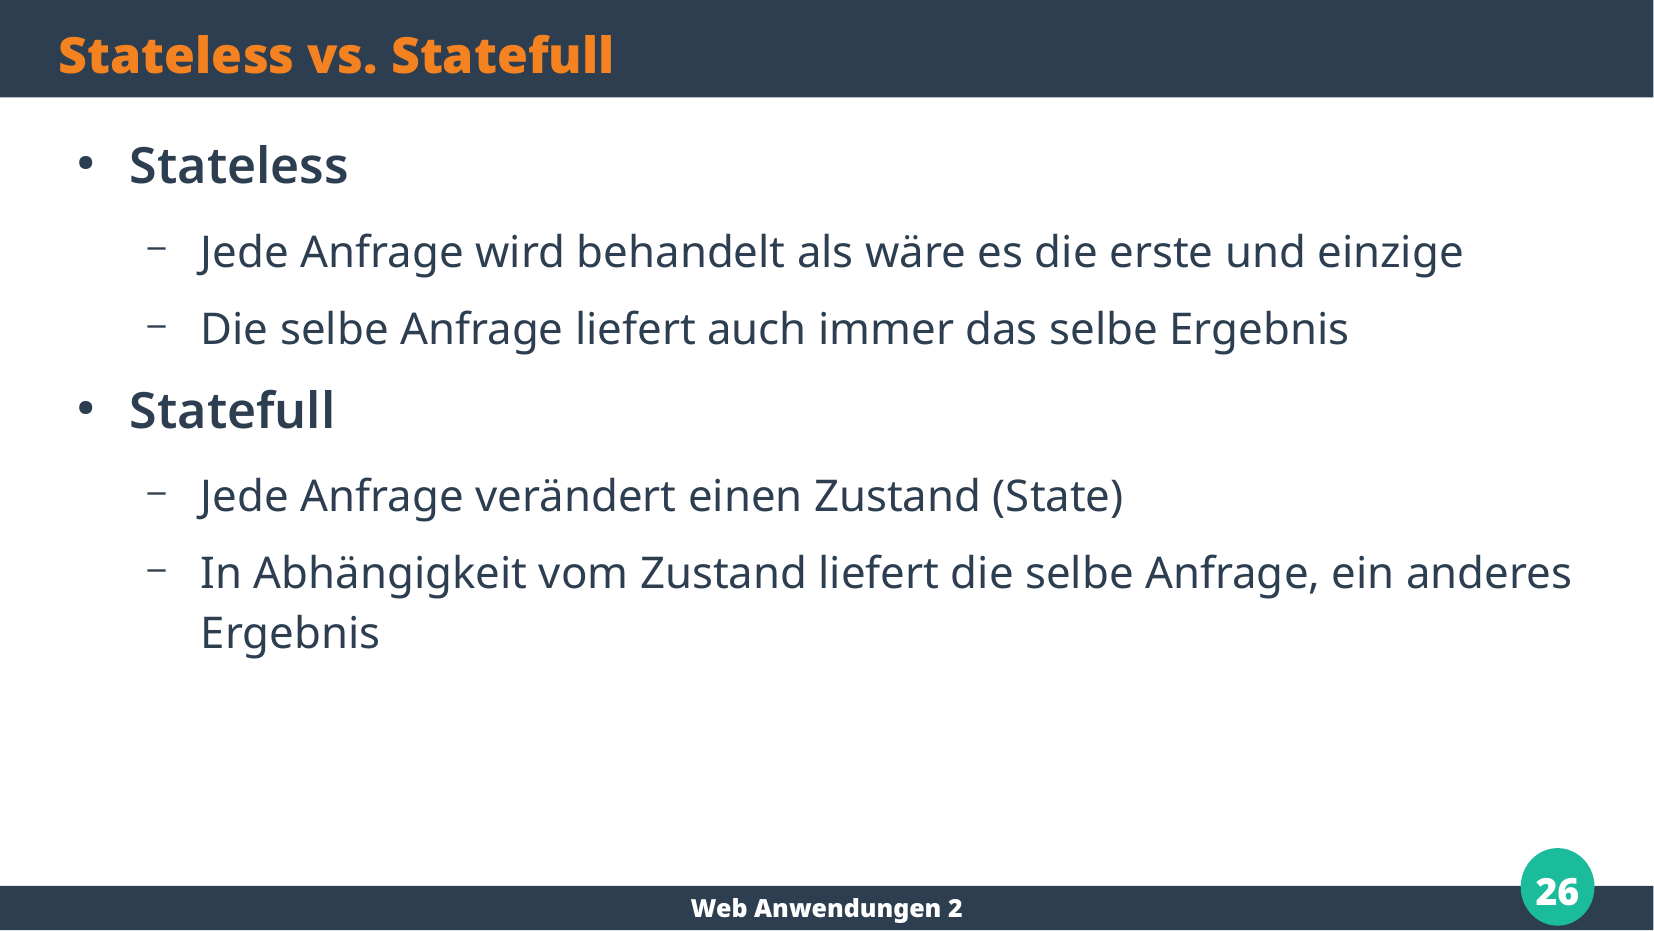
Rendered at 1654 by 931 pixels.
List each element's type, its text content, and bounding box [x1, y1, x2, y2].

list Stateless Jede Anfrage wird behandelt als wäre es die erste und einzige Die selbe Anfrage liefert auch immer das selbe Ergebnis Statefull Jede Anfrage verändert einen Zustand (State) In Abhängigkeit vom Zustand liefert die selbe Anfrage, ein anderes Ergebnis [59, 129, 1595, 864]
title Stateless vs. Statefull [59, 8, 1595, 89]
